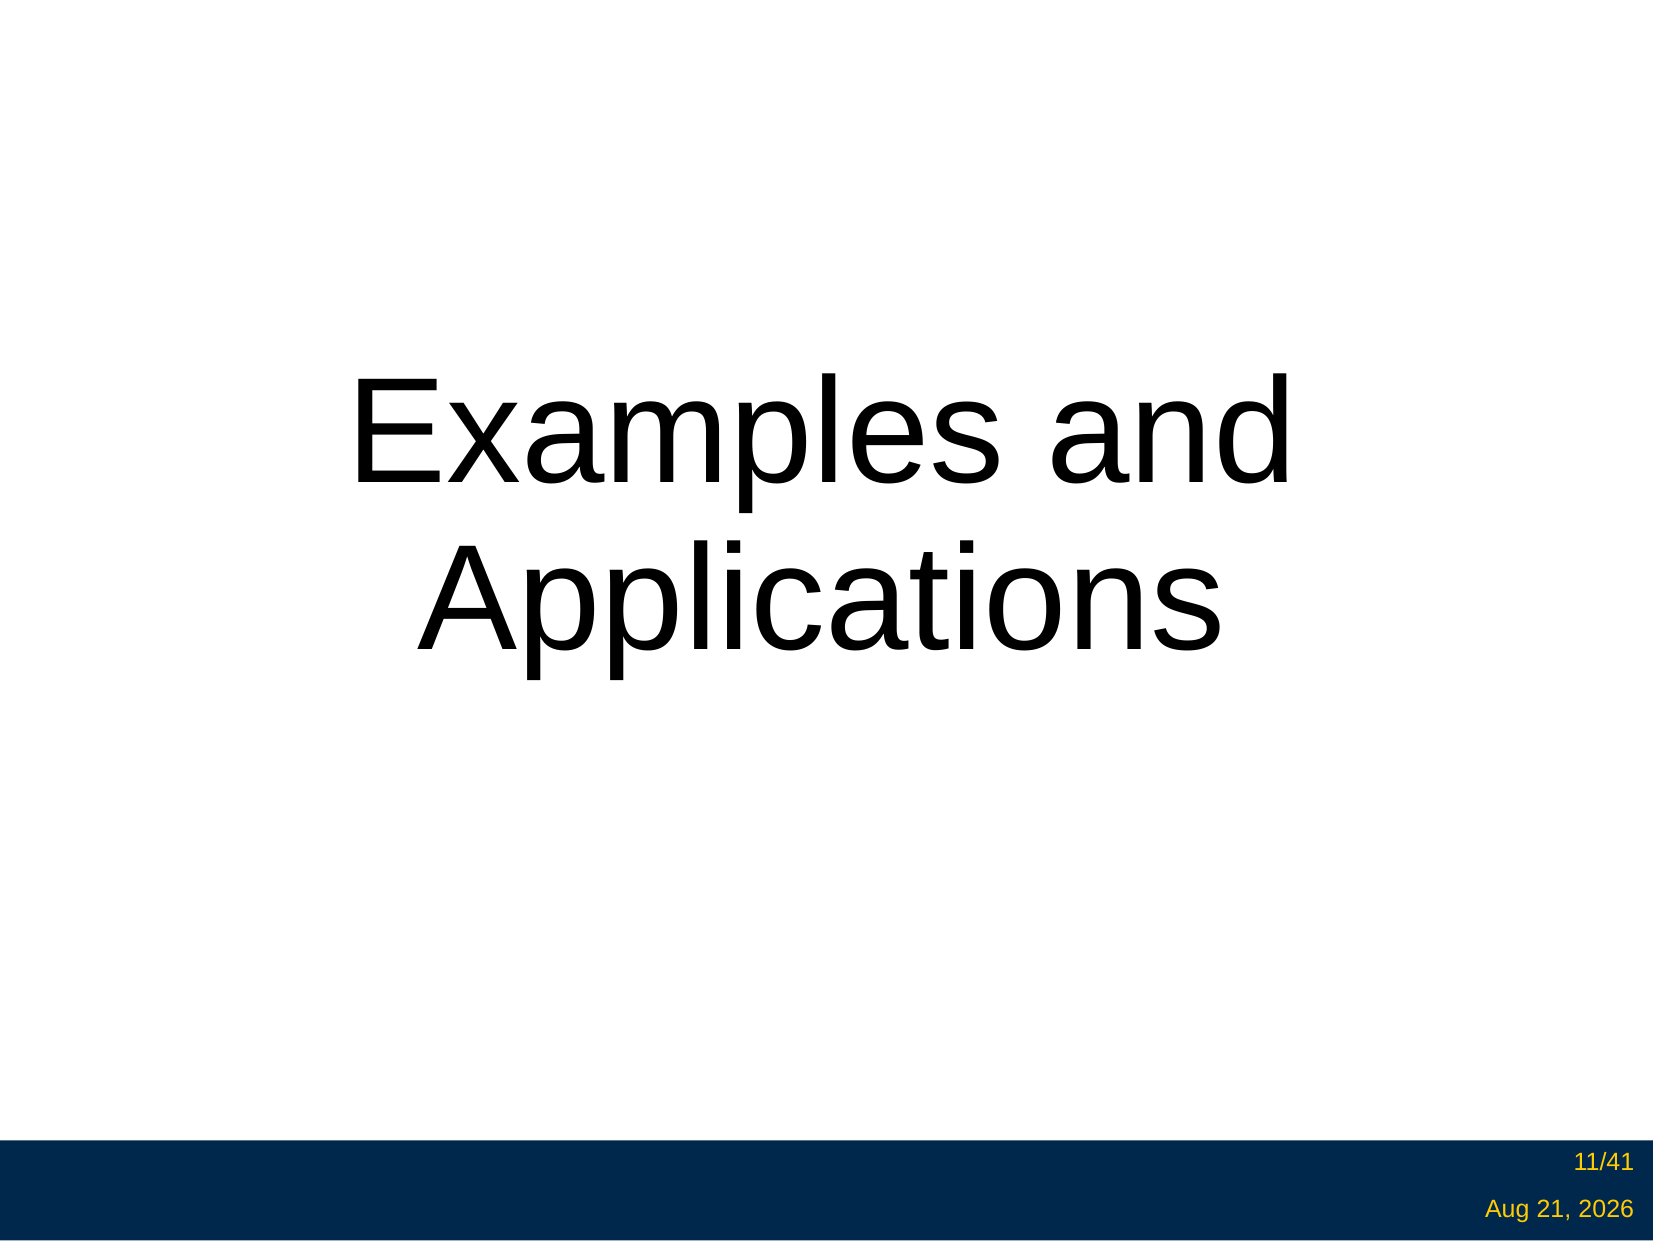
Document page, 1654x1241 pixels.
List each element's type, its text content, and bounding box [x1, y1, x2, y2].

text_box Examples and Applications [331, 338, 1313, 784]
